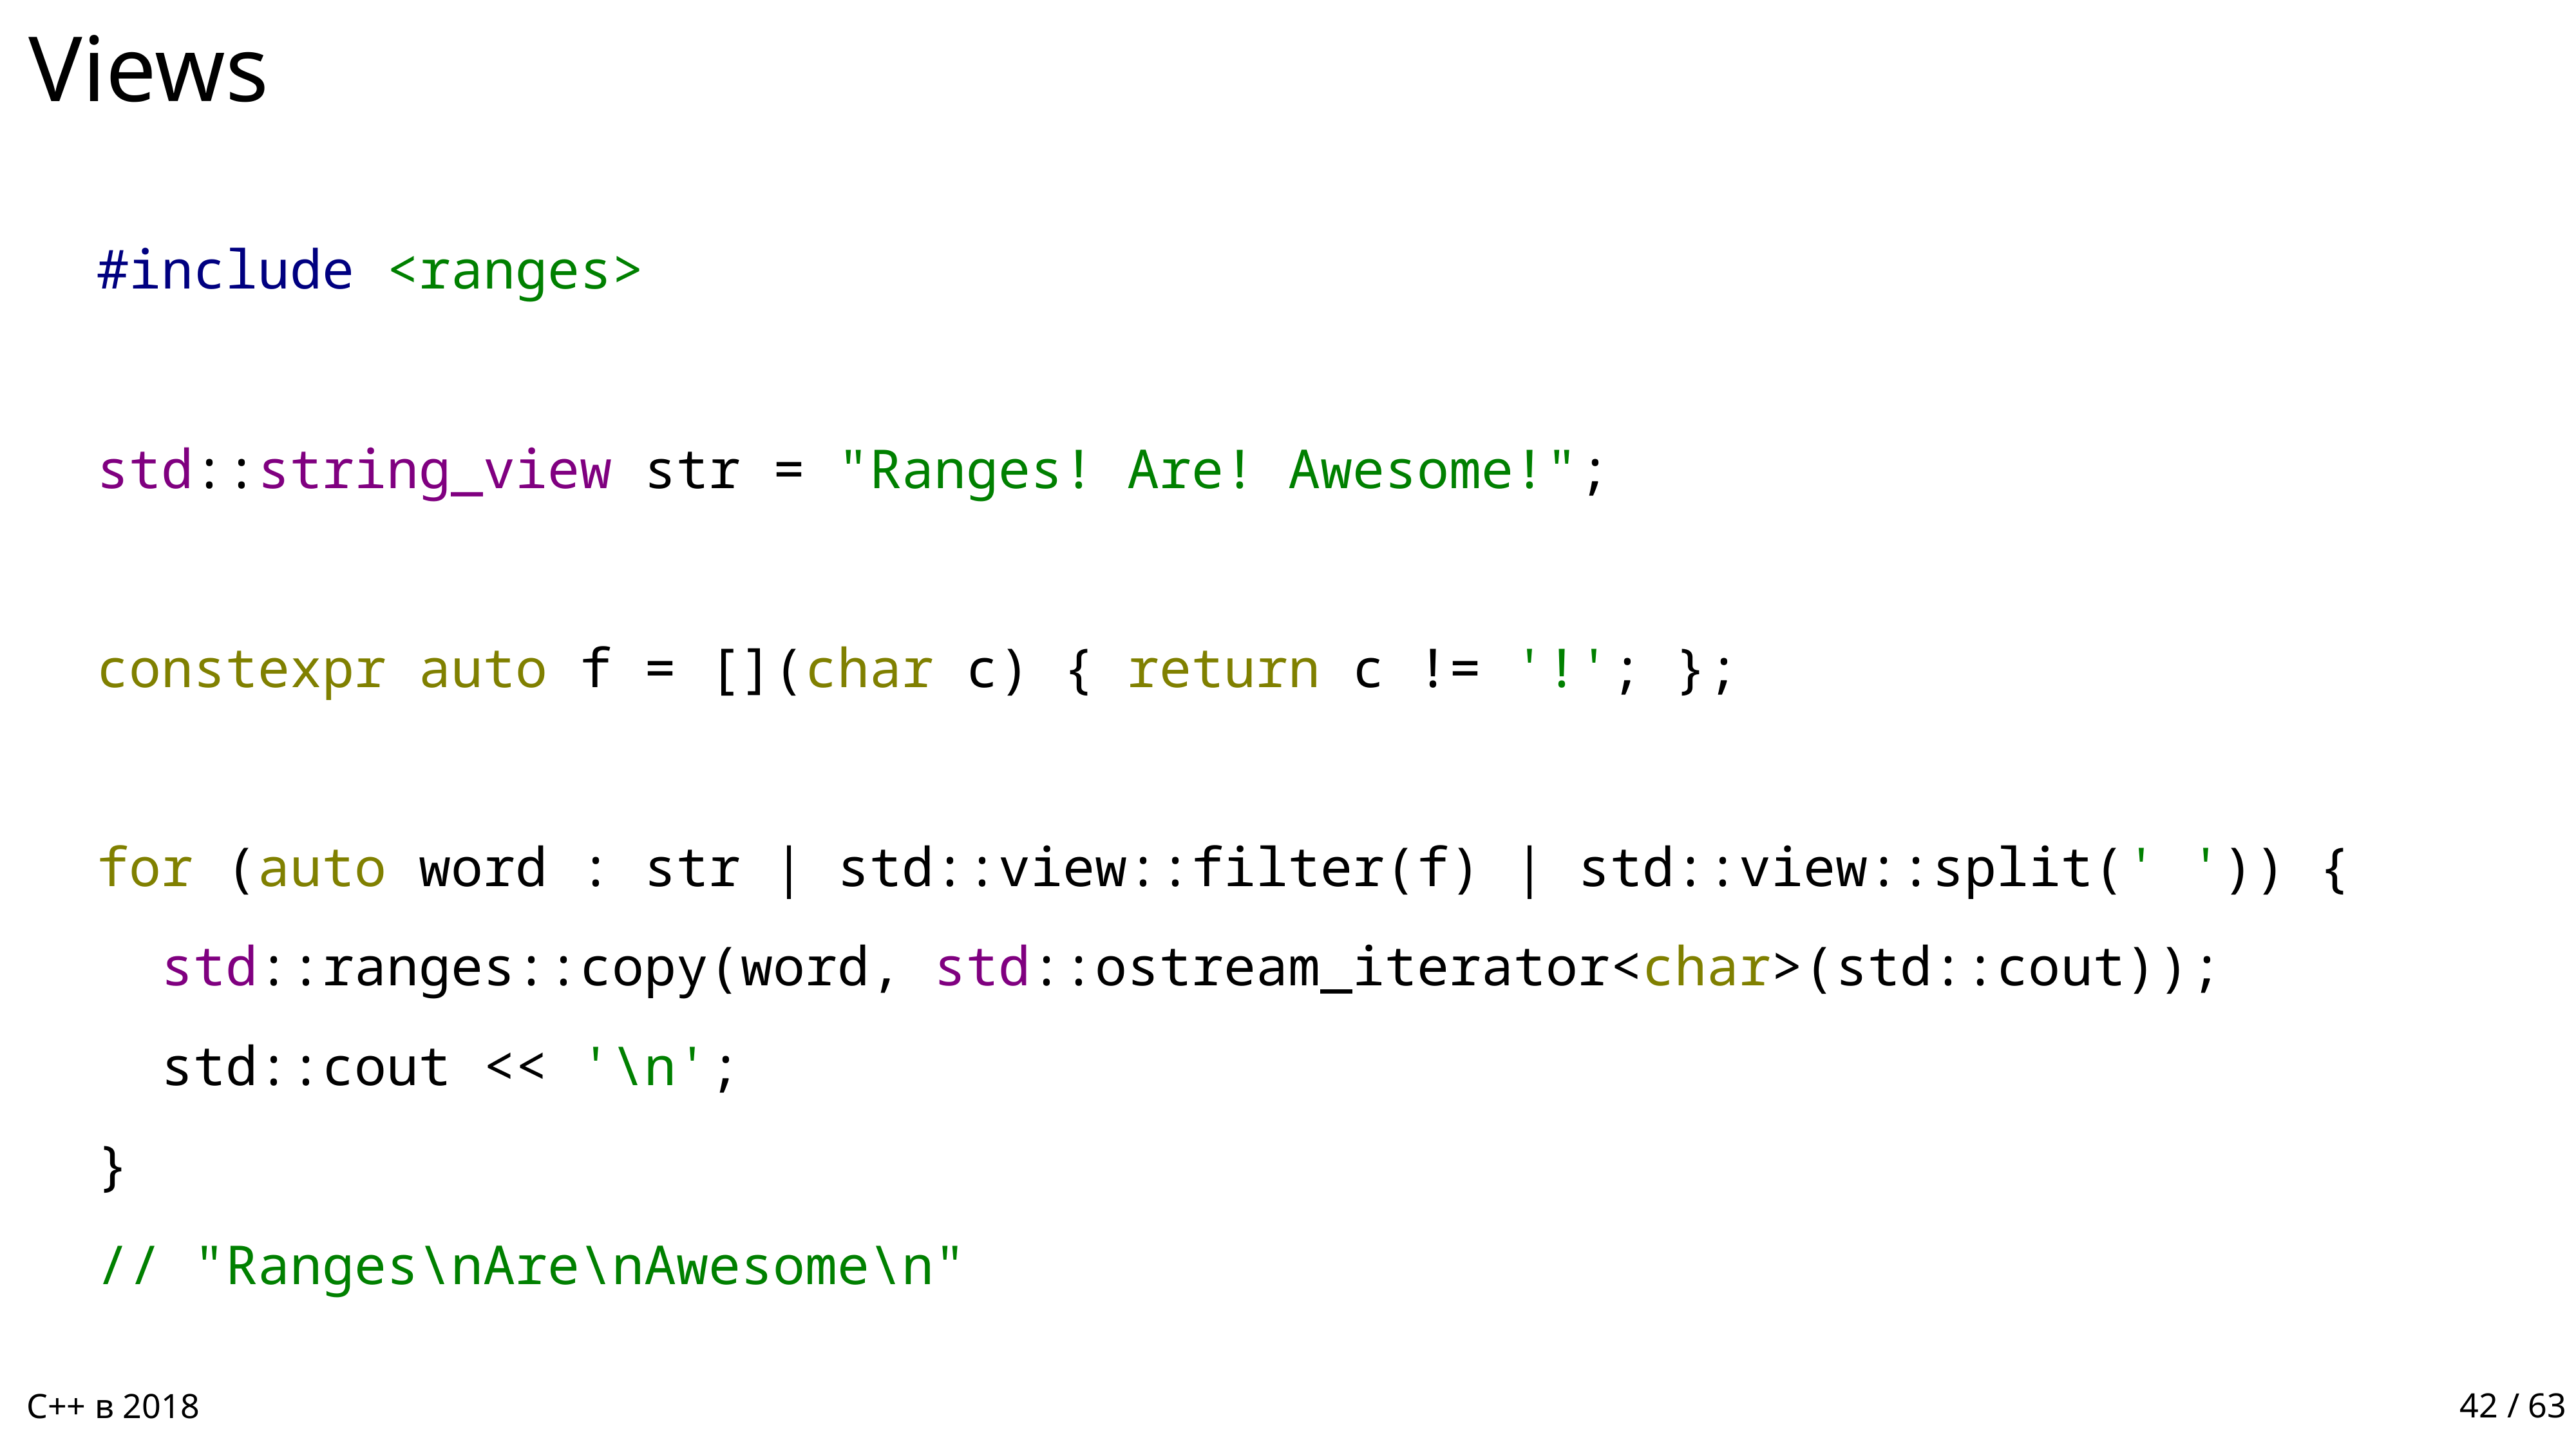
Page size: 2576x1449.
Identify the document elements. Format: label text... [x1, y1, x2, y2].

list C++ в 2018 [17, 1376, 1114, 1431]
title Views [19, 19, 2551, 155]
list #include <ranges> std::string_view str = "Ranges! Are! Awesome!"; constexpr auto f = [](char c) { return c != '!'; }; for (auto word : str | std::view::filter(f) | std::view::split(' ')) { std::ranges::copy(word, std::ostream_iterator<char>(std::cout)); std::cout << '\n'; } // "Ranges\nAre\nAwesome\n" [87, 214, 2551, 1382]
list <number> / 63 [1479, 1376, 2576, 1431]
